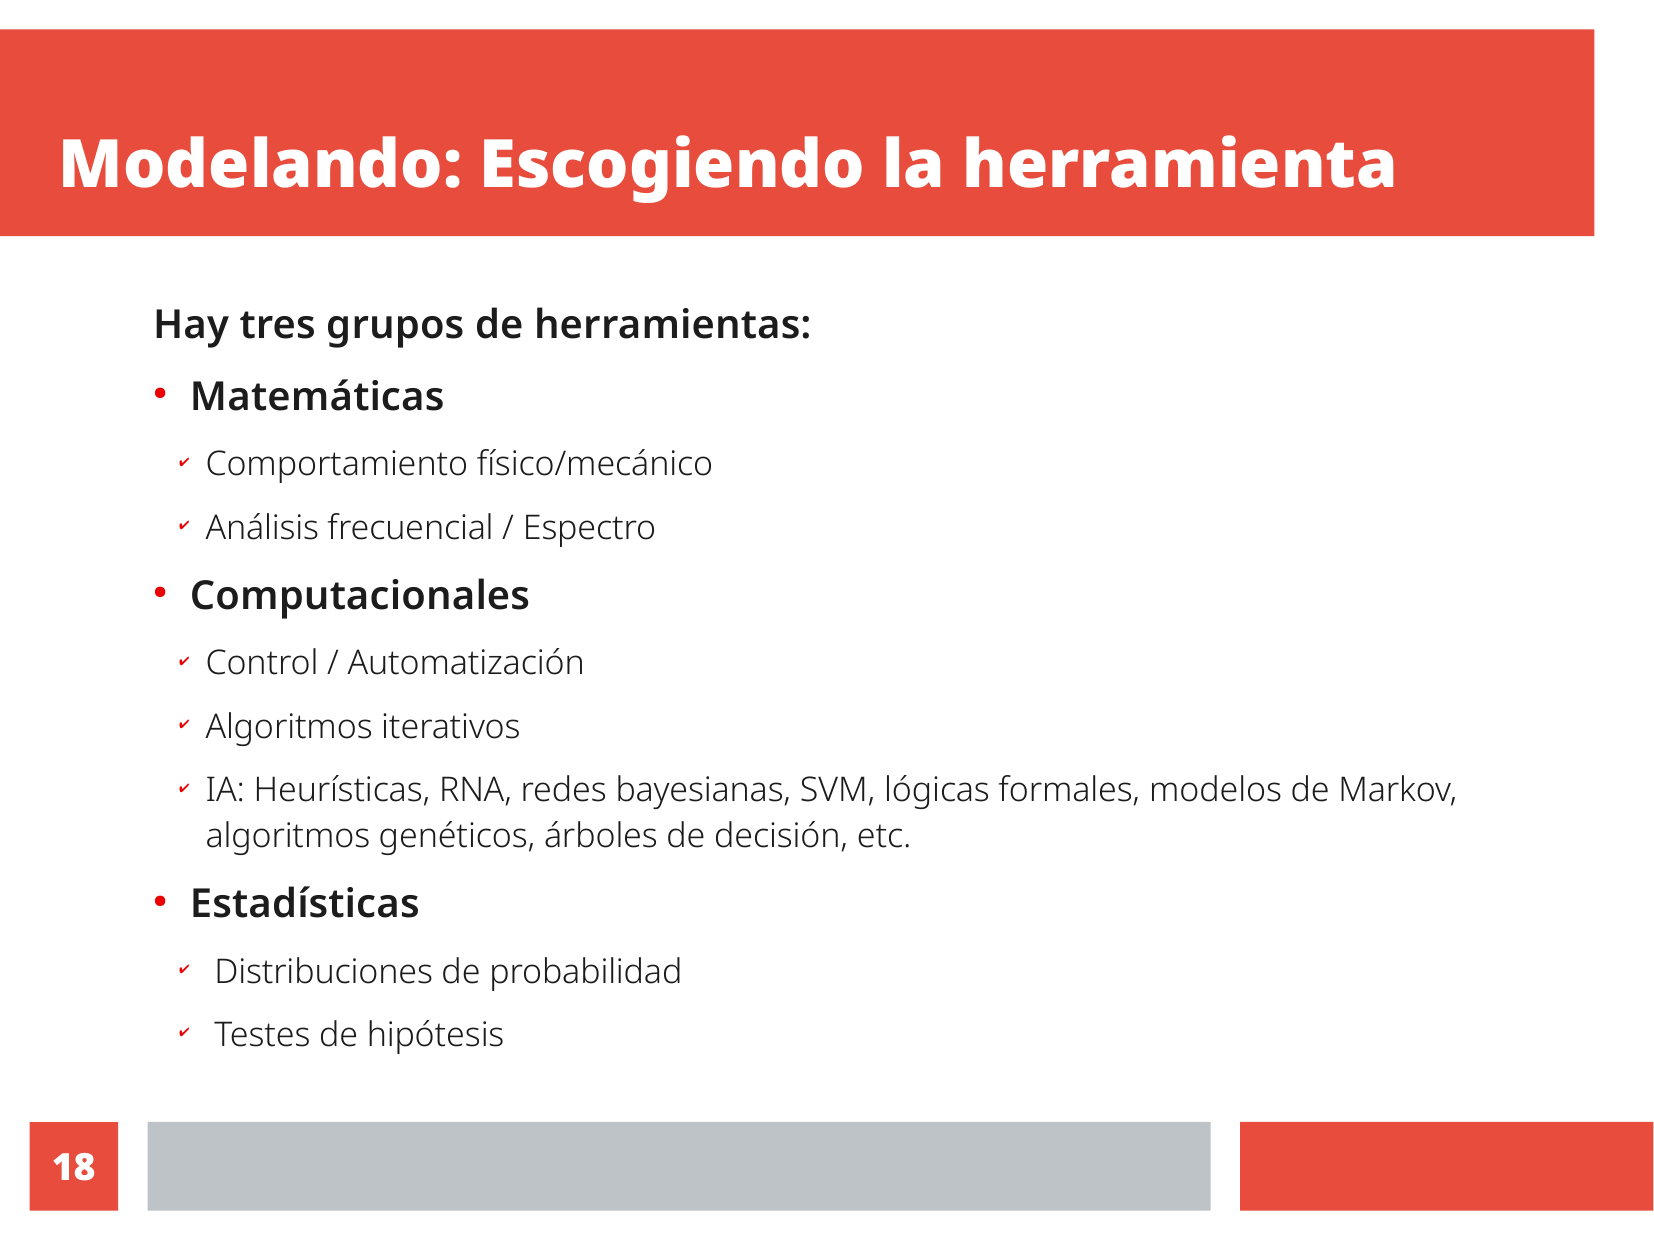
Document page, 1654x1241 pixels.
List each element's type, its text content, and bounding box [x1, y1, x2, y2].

title Modelando: Escogiendo la herramienta [59, 59, 1595, 207]
list Hay tres grupos de herramientas: Matemáticas Comportamiento físico/mecánico Análisis frecuencial / Espectro Computacionales Control / Automatización Algoritmos iterativos IA: Heurísticas, RNA, redes bayesianas, SVM, lógicas formales, modelos de Markov, algoritmos genéticos, árboles de decisión, etc. Estadísticas Distribuciones de probabilidad Testes de hipótesis [153, 295, 1566, 1063]
